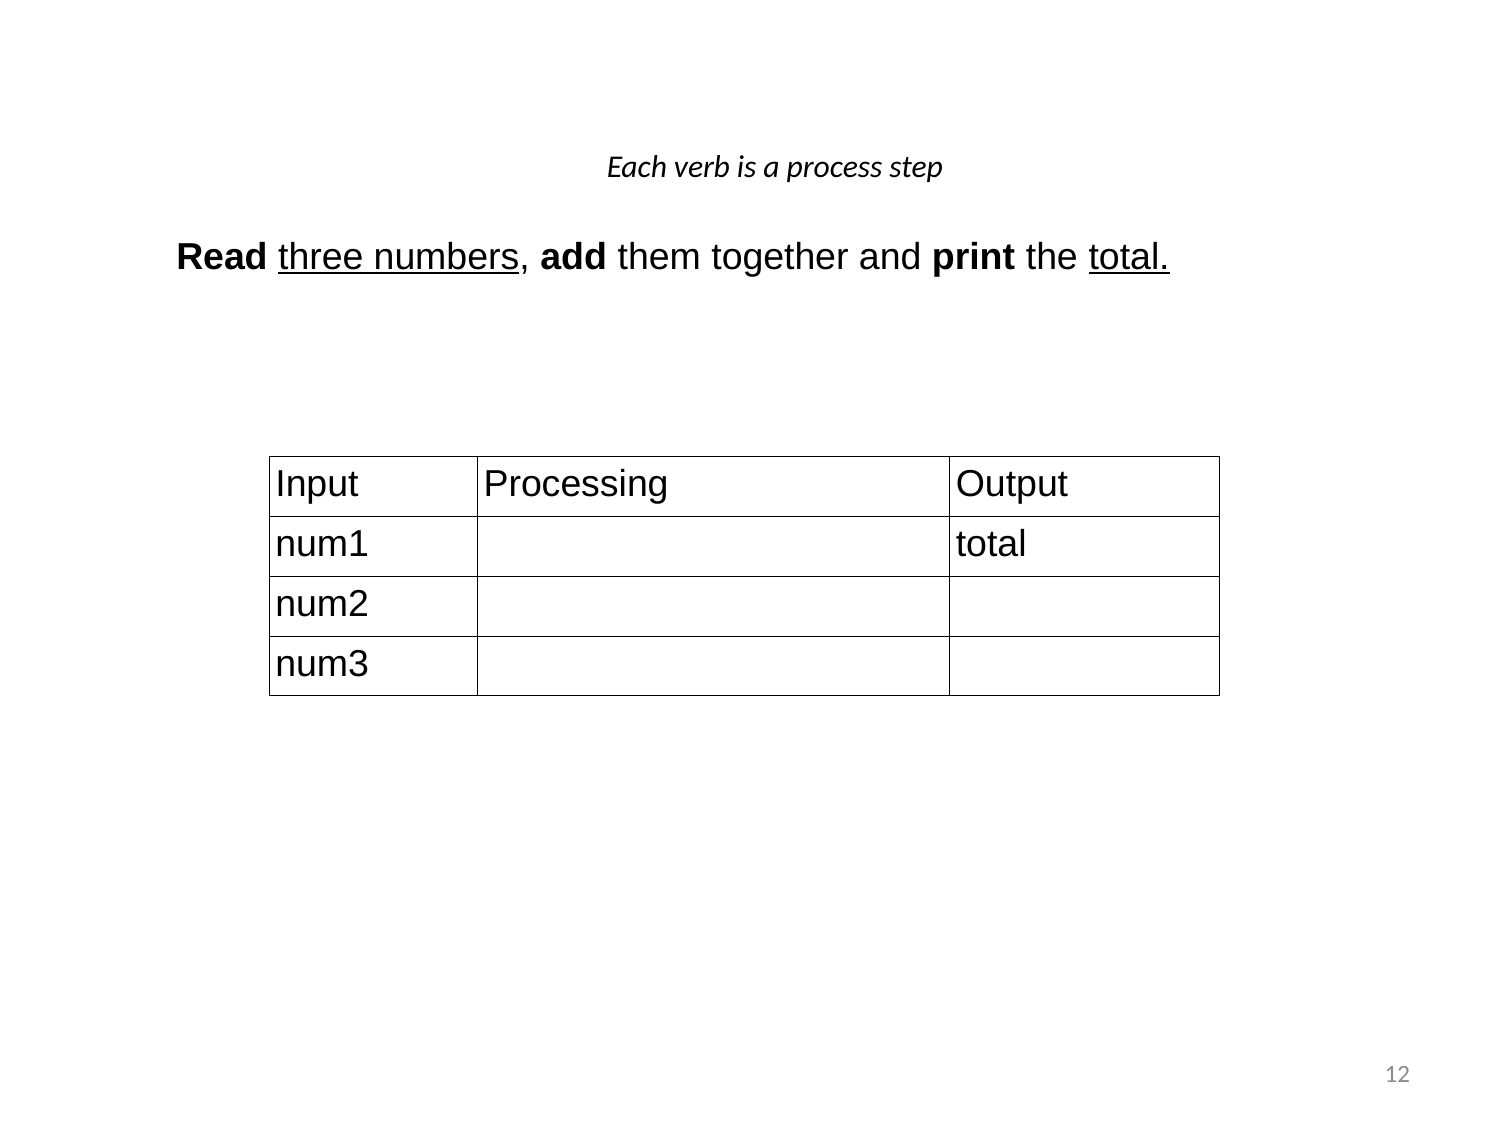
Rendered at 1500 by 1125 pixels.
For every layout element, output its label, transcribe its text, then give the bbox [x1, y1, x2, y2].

table_cell num3 [270, 637, 477, 695]
table_cell [478, 517, 949, 576]
table_cell [478, 637, 949, 695]
slide_number <number> [1074, 1042, 1425, 1103]
table_cell num1 [270, 517, 477, 576]
table_header Processing [478, 457, 949, 516]
table_cell [478, 577, 949, 636]
title Each verb is a process step [112, 99, 1438, 225]
table_header Output [950, 457, 1219, 516]
table_cell [950, 577, 1219, 636]
text_box Read three numbers, add them together and print the total. [161, 224, 1378, 355]
table_cell [950, 637, 1219, 695]
table_cell total [950, 517, 1219, 576]
table_cell num2 [270, 577, 477, 636]
table_header Input [270, 457, 477, 516]
